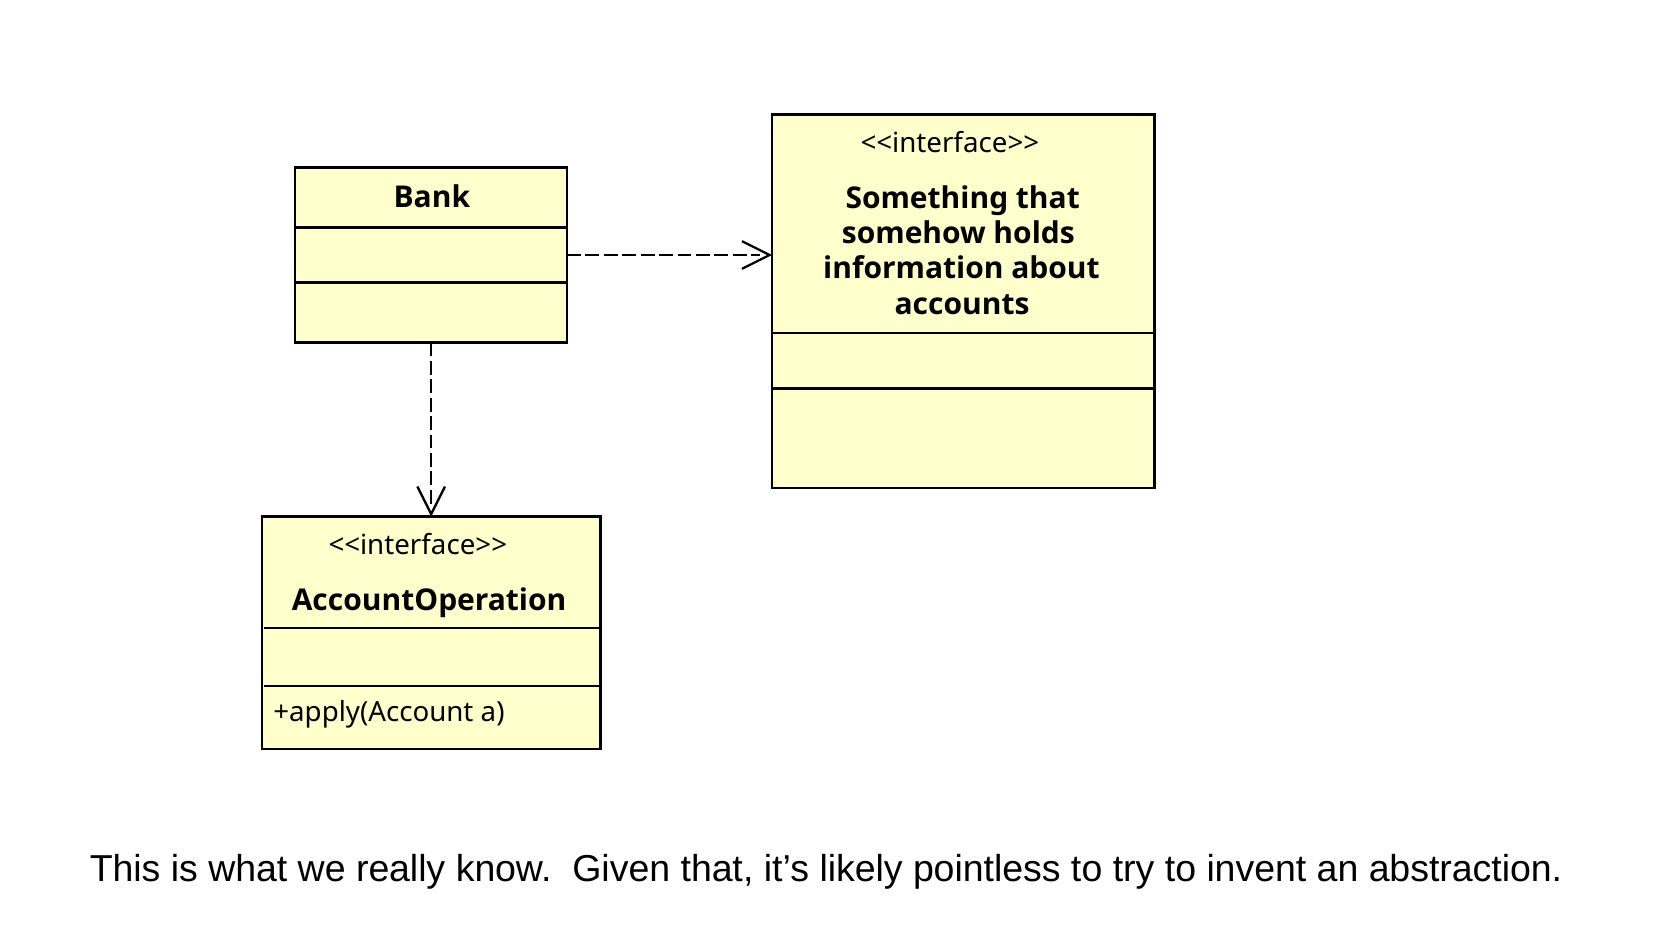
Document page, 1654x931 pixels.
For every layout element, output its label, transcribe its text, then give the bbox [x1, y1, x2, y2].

text_box This is what we really know. Given that, it’s likely pointless to try to invent an abstraction. [75, 840, 1579, 897]
picture [225, 78, 1338, 826]
